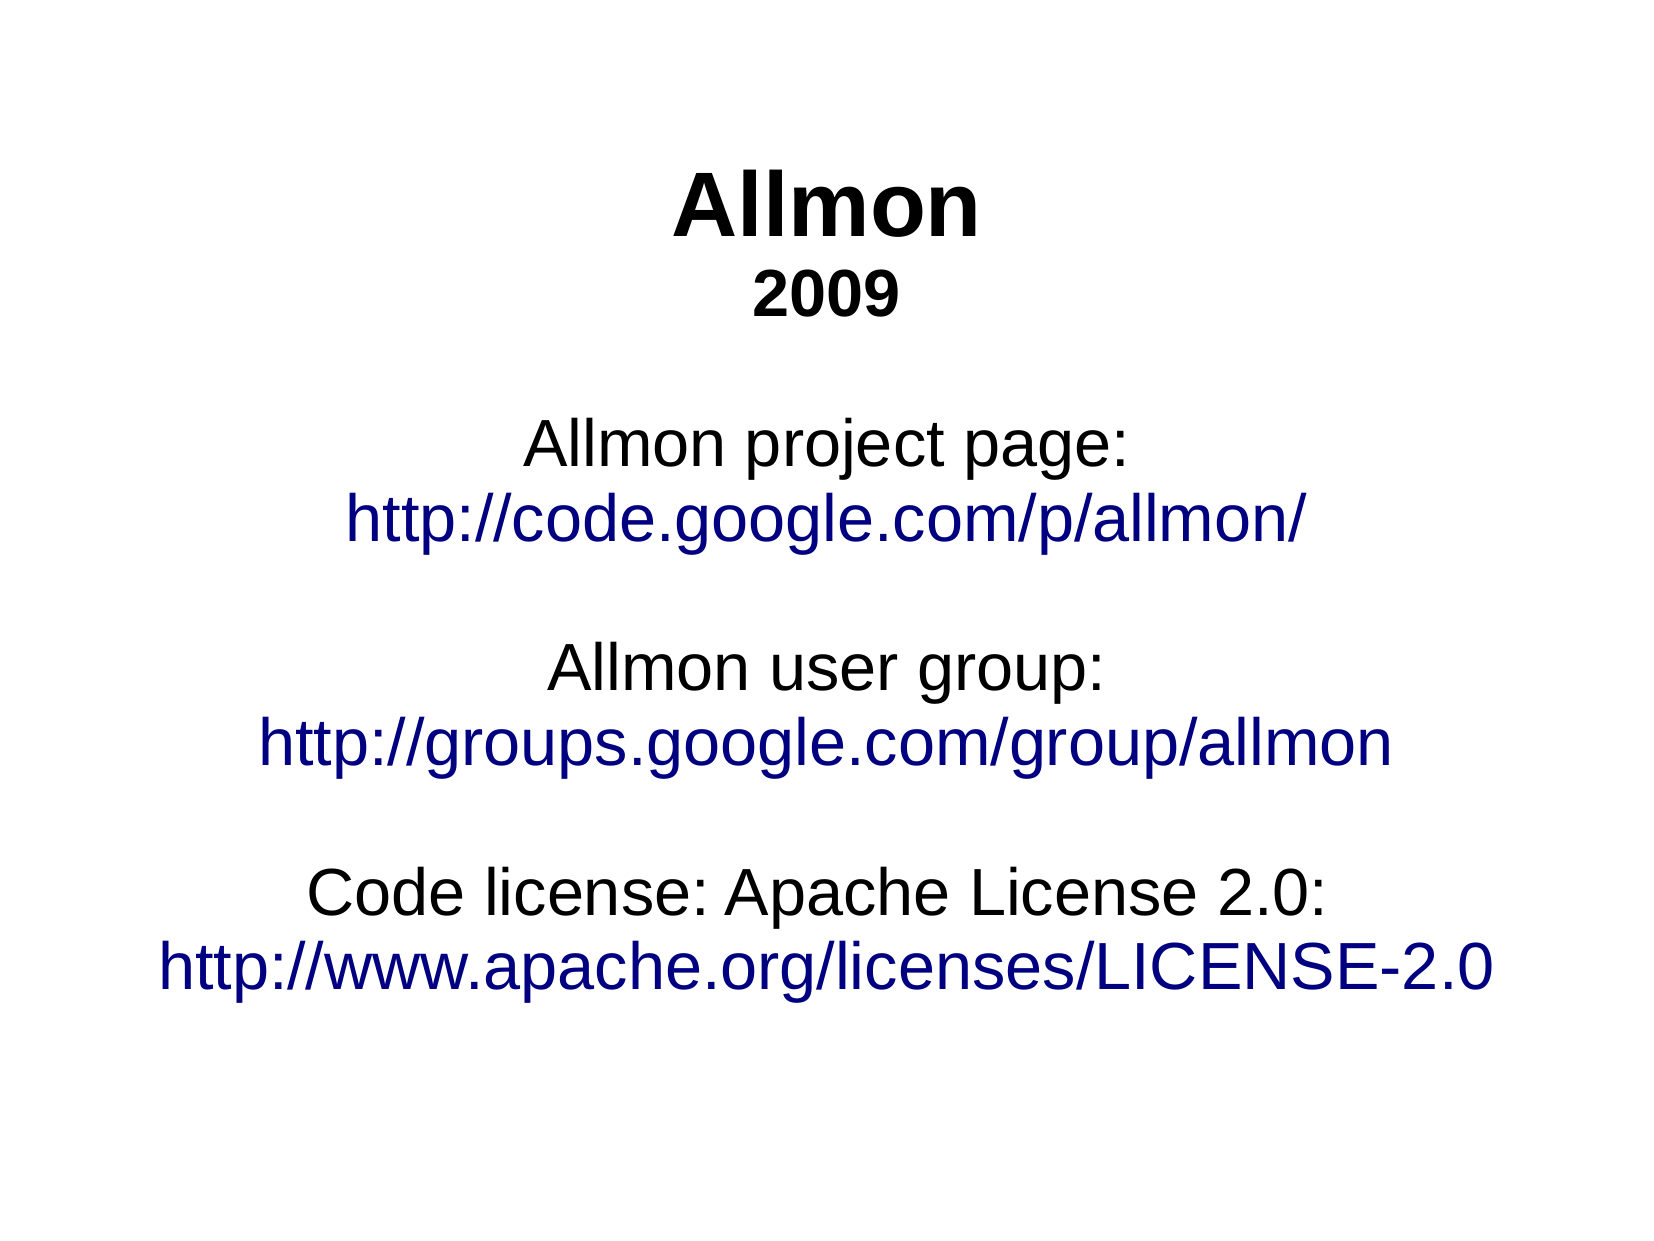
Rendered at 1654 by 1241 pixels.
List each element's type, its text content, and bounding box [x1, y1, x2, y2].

subtitle Allmon 2009 Allmon project page: http://code.google.com/p/allmon/ Allmon user group: http://groups.google.com/group/allmon Code license: Apache License 2.0: http://www.apache.org/licenses/LICENSE-2.0 [82, 49, 1571, 1109]
